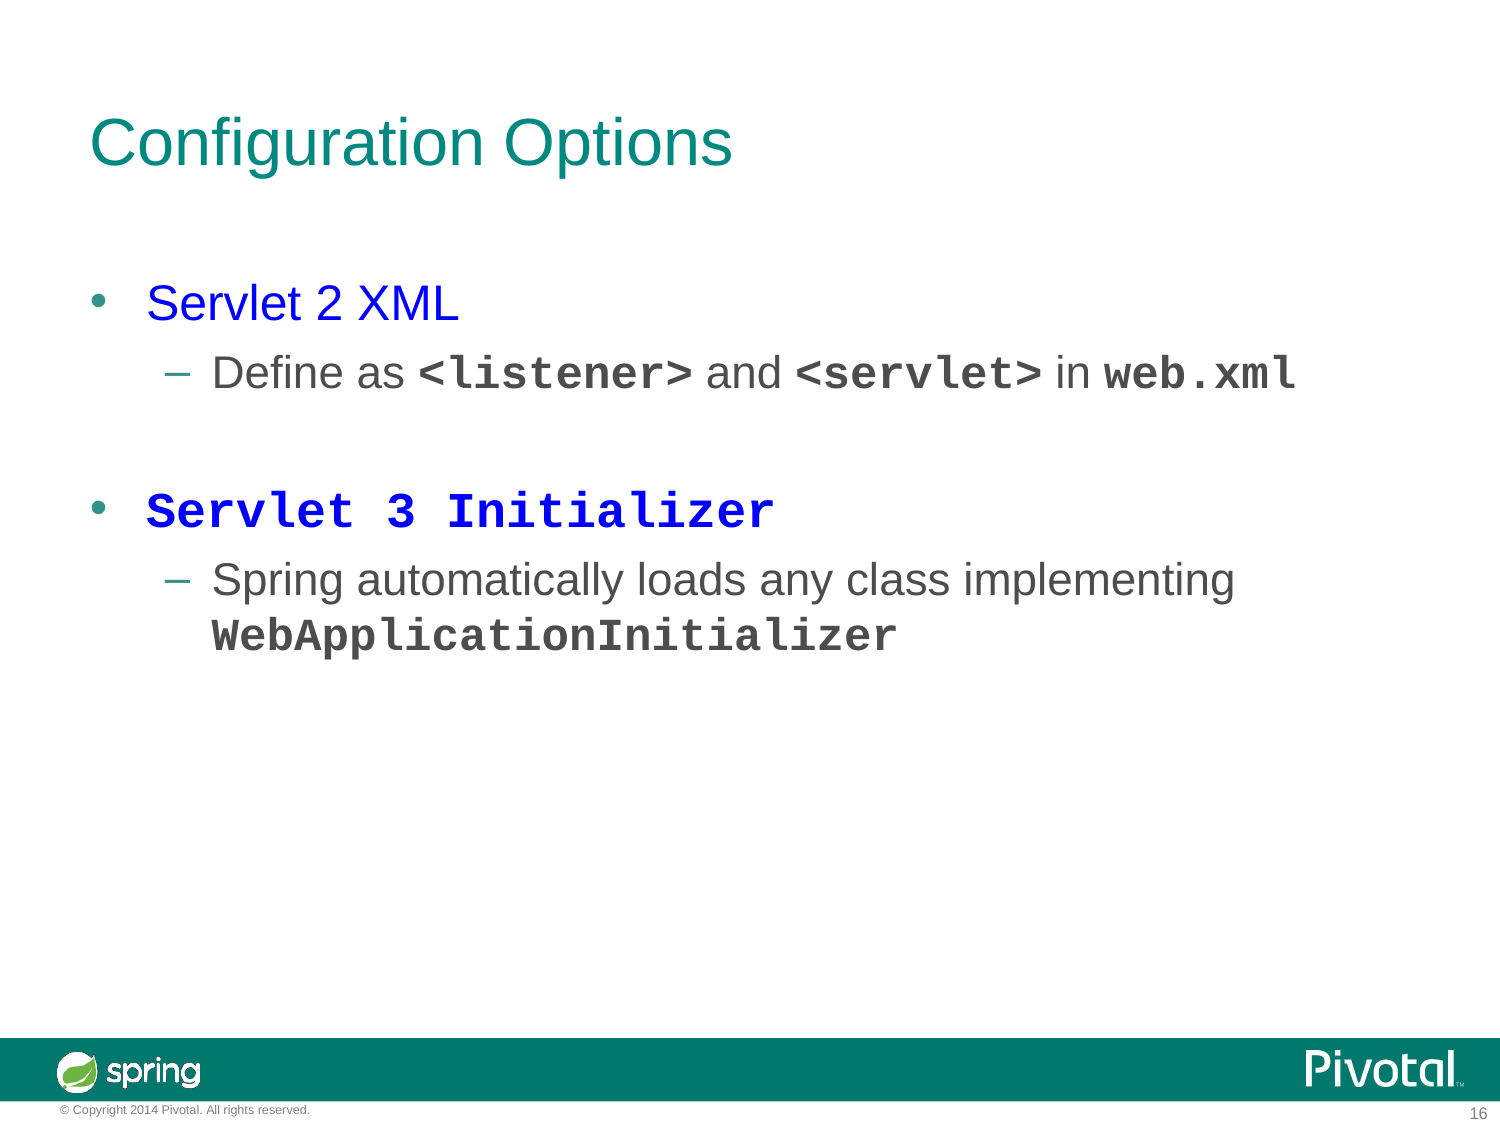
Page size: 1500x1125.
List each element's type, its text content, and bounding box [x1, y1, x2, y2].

title Configuration Options [75, 45, 1426, 233]
picture [32, 1041, 210, 1103]
picture [1306, 1050, 1464, 1087]
list Servlet 2 XML Define as <listener> and <servlet> in web.xml Servlet 3 Initializer Spring automatically loads any class implementing WebApplicationInitializer [75, 262, 1426, 1005]
